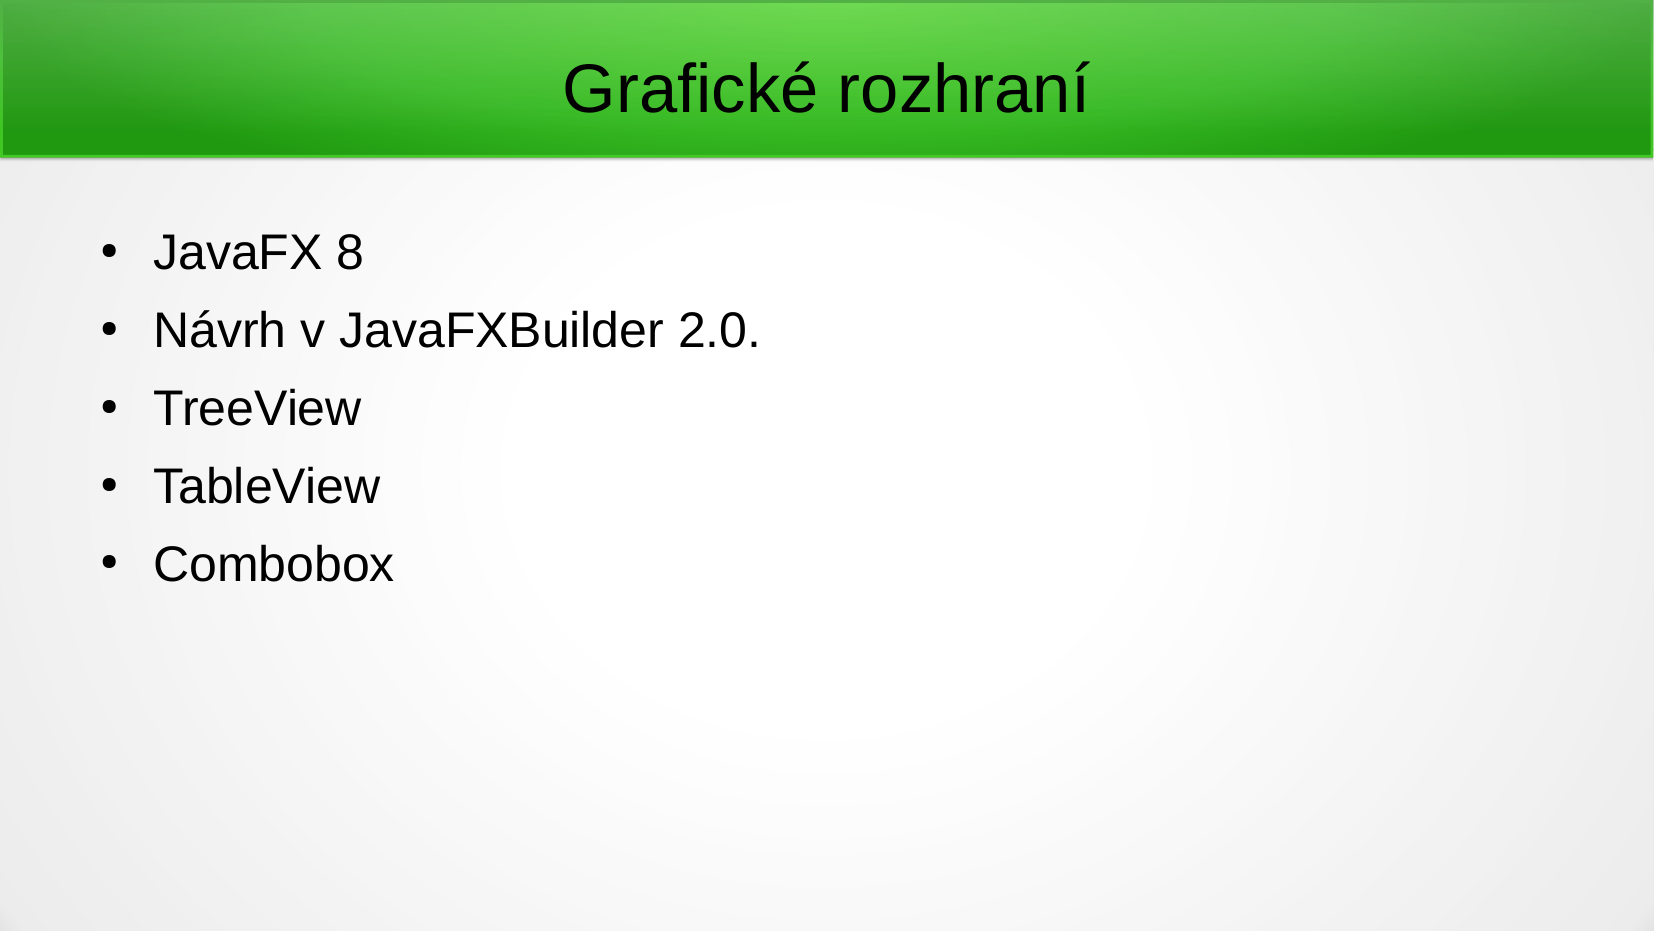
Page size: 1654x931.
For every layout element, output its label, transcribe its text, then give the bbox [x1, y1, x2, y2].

title Grafické rozhraní [82, 35, 1571, 142]
list JavaFX 8 Návrh v JavaFXBuilder 2.0. TreeView TableView Combobox [82, 224, 1571, 764]
